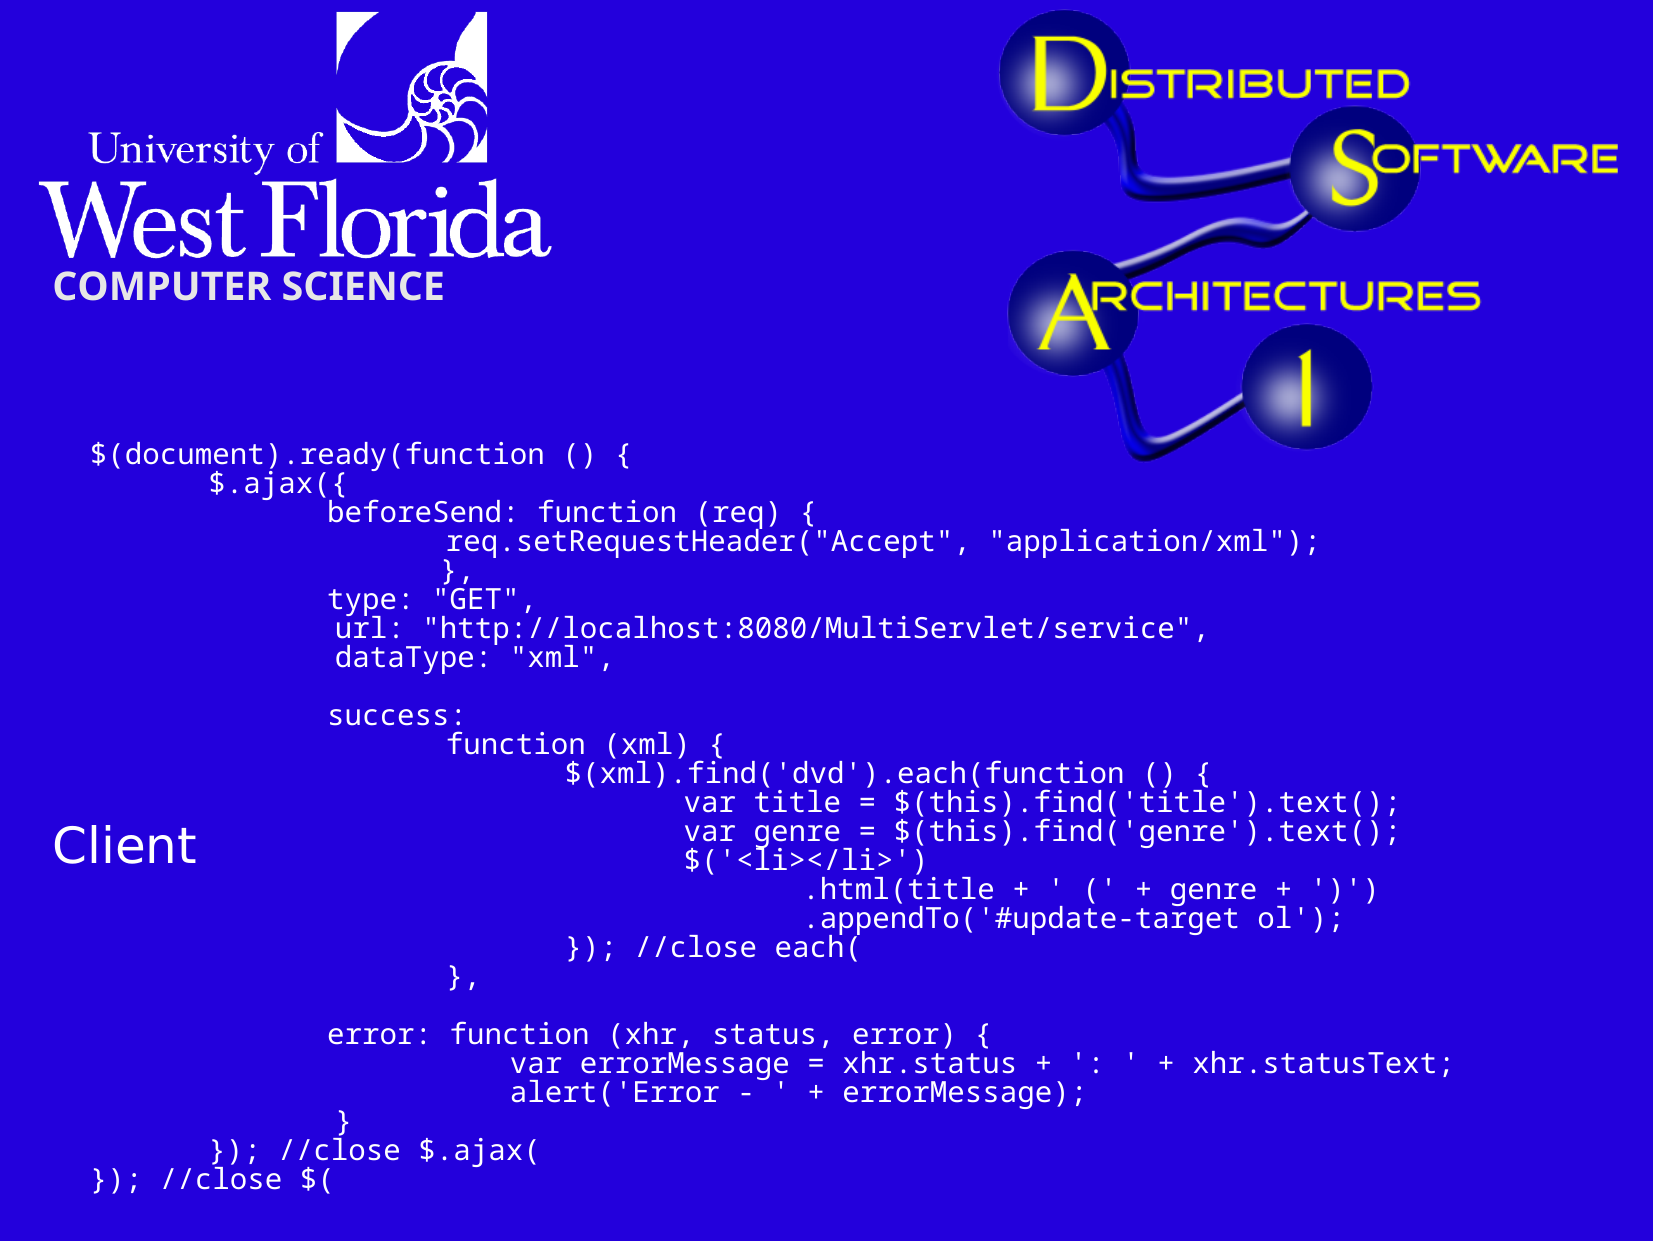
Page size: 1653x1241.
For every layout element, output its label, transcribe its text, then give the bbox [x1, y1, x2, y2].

text_box Client [37, 811, 563, 938]
picture [910, 0, 1653, 506]
text_box COMPUTER SCIENCE [37, 262, 563, 316]
picture [37, 0, 559, 262]
text_box $(document).ready(function () { $.ajax({ beforeSend: function (req) { req.setRequestHeader("Accept", "application/xml"); }, type: "GET", url: "http://localhost:8080/MultiServlet/service", dataType: "xml", success: function (xml) { $(xml).find('dvd').each(function () { var title = $(this).find('title').text(); var genre = $(this).find('genre').text(); $('<li></li>') .html(title + ' (' + genre + ')') .appendTo('#update-target ol'); }); //close each( }, error: function (xhr, status, error) { var errorMessage = xhr.status + ': ' + xhr.statusText; alert('Error - ' + errorMessage); } }); //close $.ajax( }); //close $( [74, 434, 1538, 976]
